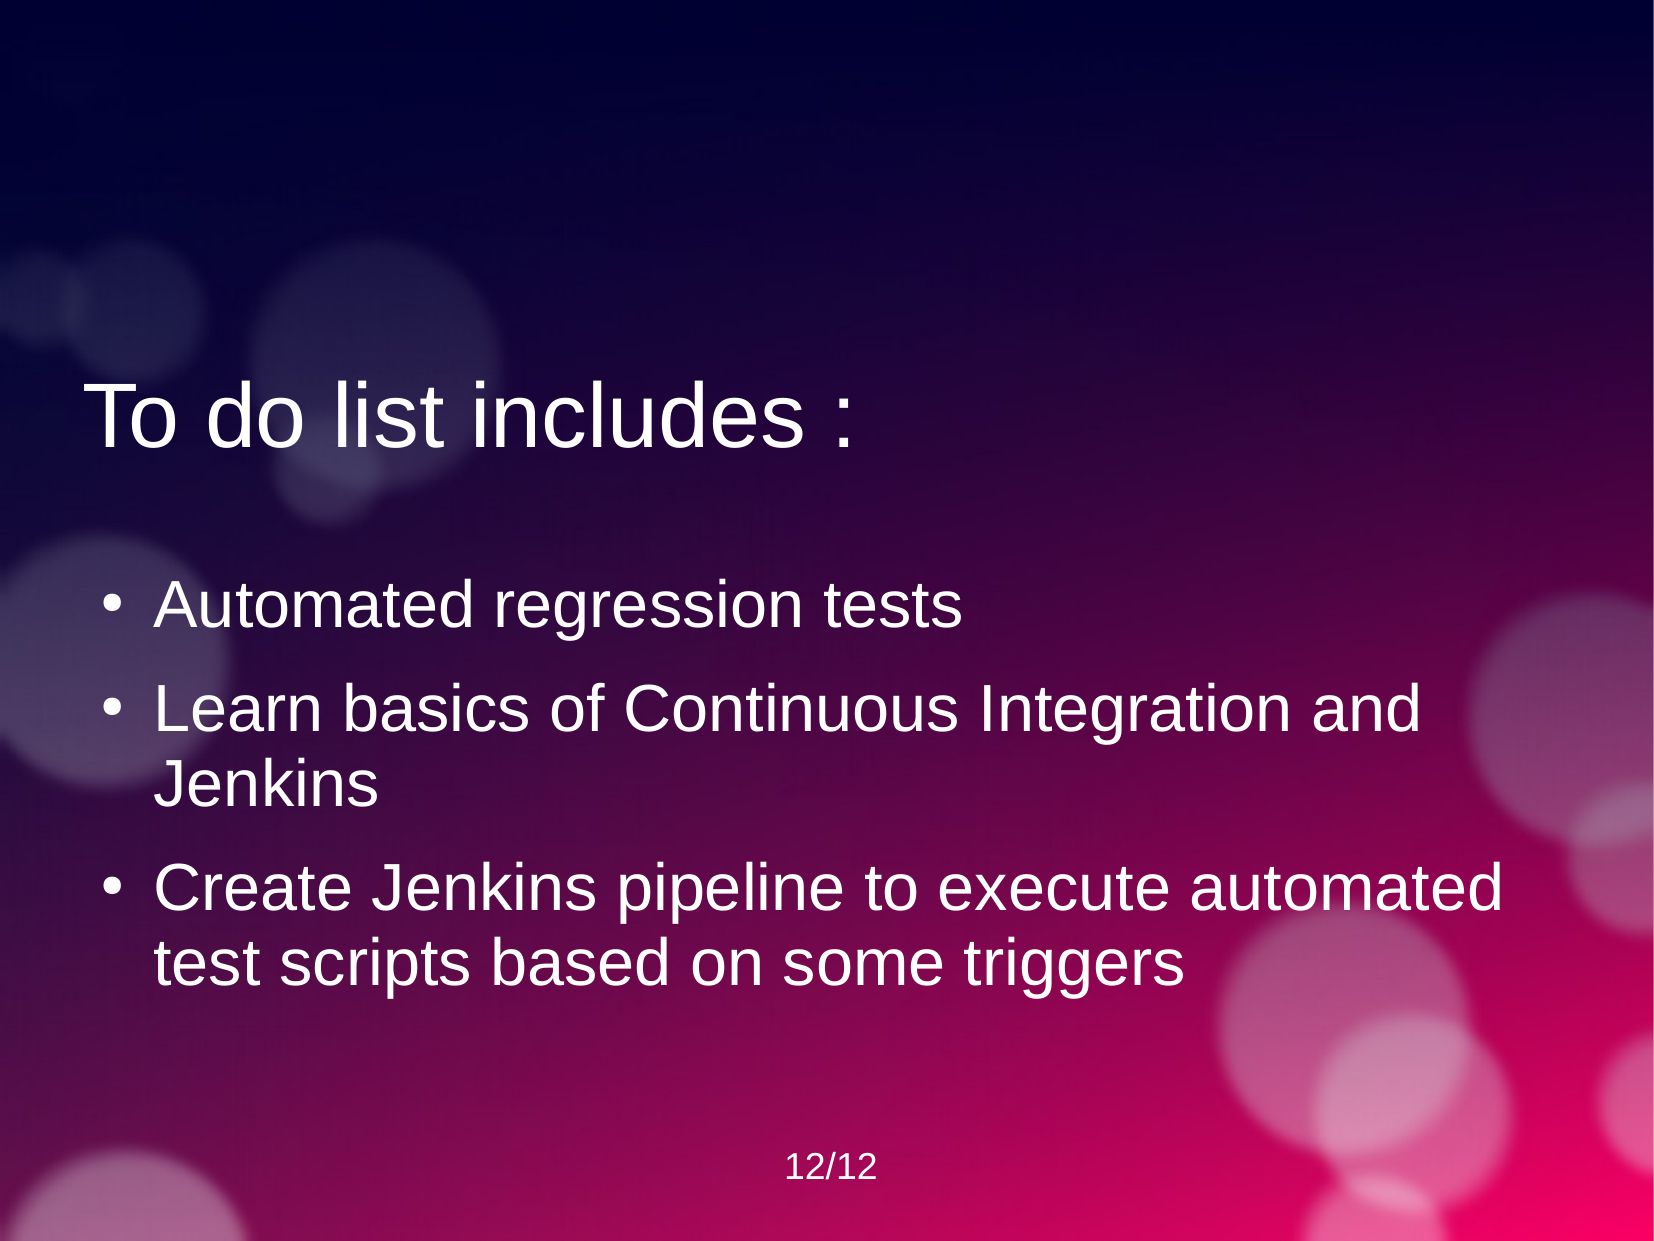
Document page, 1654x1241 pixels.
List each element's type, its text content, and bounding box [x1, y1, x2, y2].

text_box <number>/12 [516, 1137, 1146, 1208]
title To do list includes : [82, 312, 1571, 520]
list Automated regression tests Learn basics of Continuous Integration and Jenkins Create Jenkins pipeline to execute automated test scripts based on some triggers [82, 566, 1571, 1010]
picture [0, 0, 1654, 1241]
